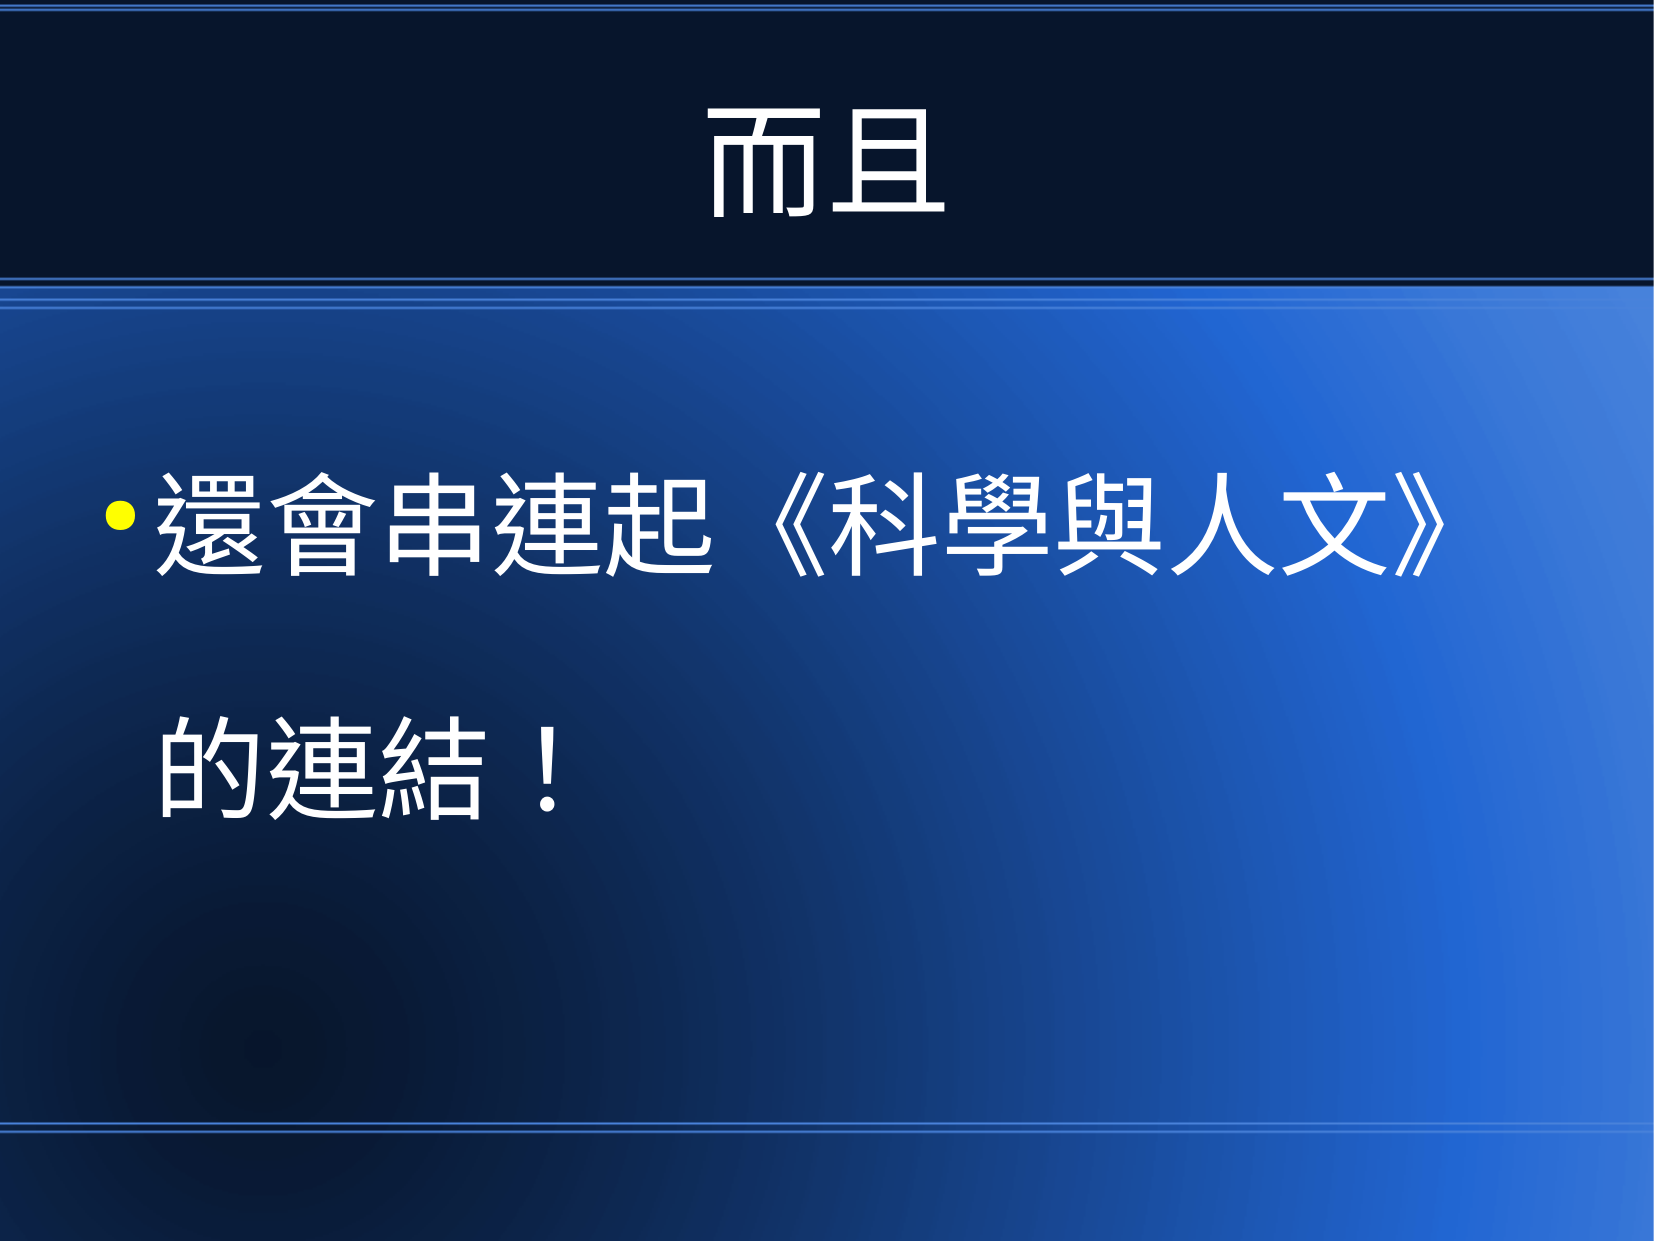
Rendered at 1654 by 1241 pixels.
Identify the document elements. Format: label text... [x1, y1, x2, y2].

list 還會串連起《科學與人文》的連結！ [82, 355, 1571, 1241]
title 而且 [82, 49, 1571, 257]
picture [0, 0, 1654, 1241]
